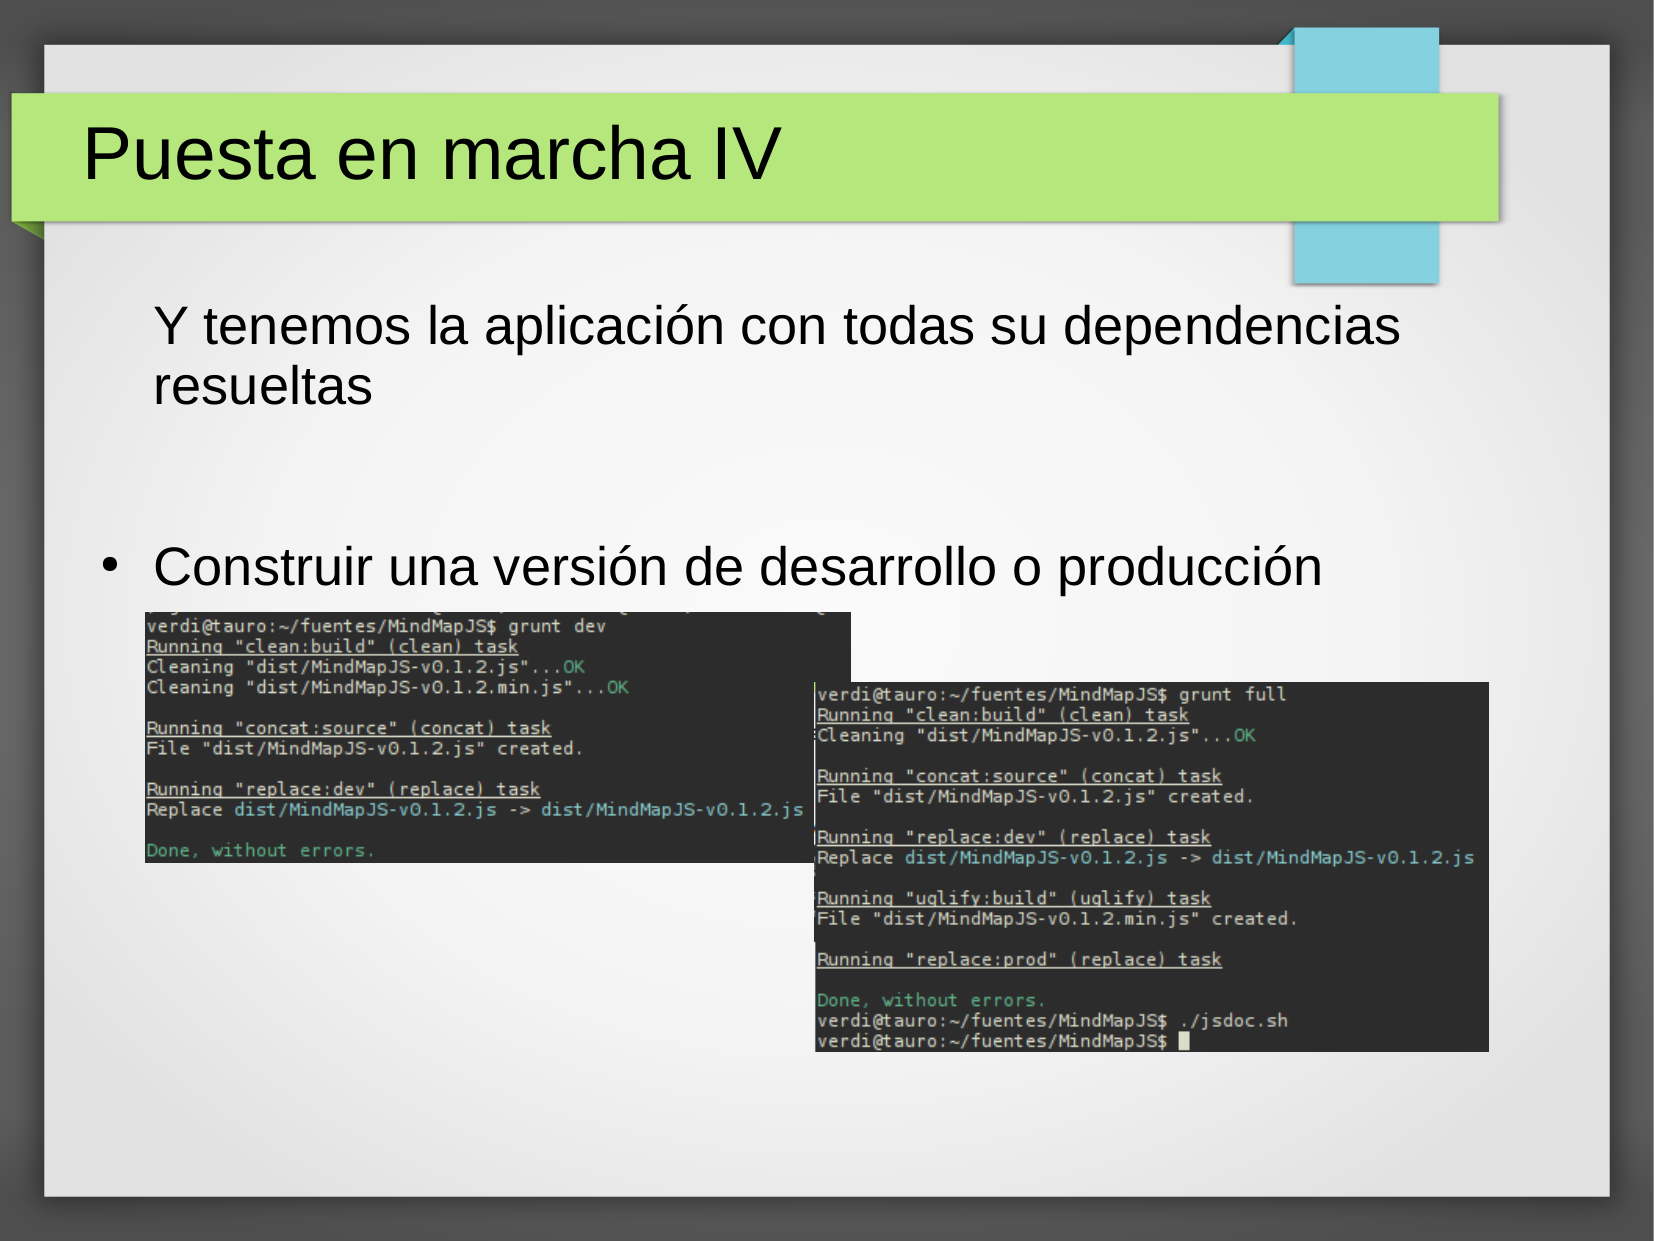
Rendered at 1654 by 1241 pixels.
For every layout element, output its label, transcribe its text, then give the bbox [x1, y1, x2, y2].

picture [0, 0, 1654, 1241]
title Puesta en marcha IV [82, 94, 1264, 213]
list Y tenemos la aplicación con todas su dependencias resueltas Construir una versión de desarrollo o producción [82, 295, 1571, 1015]
